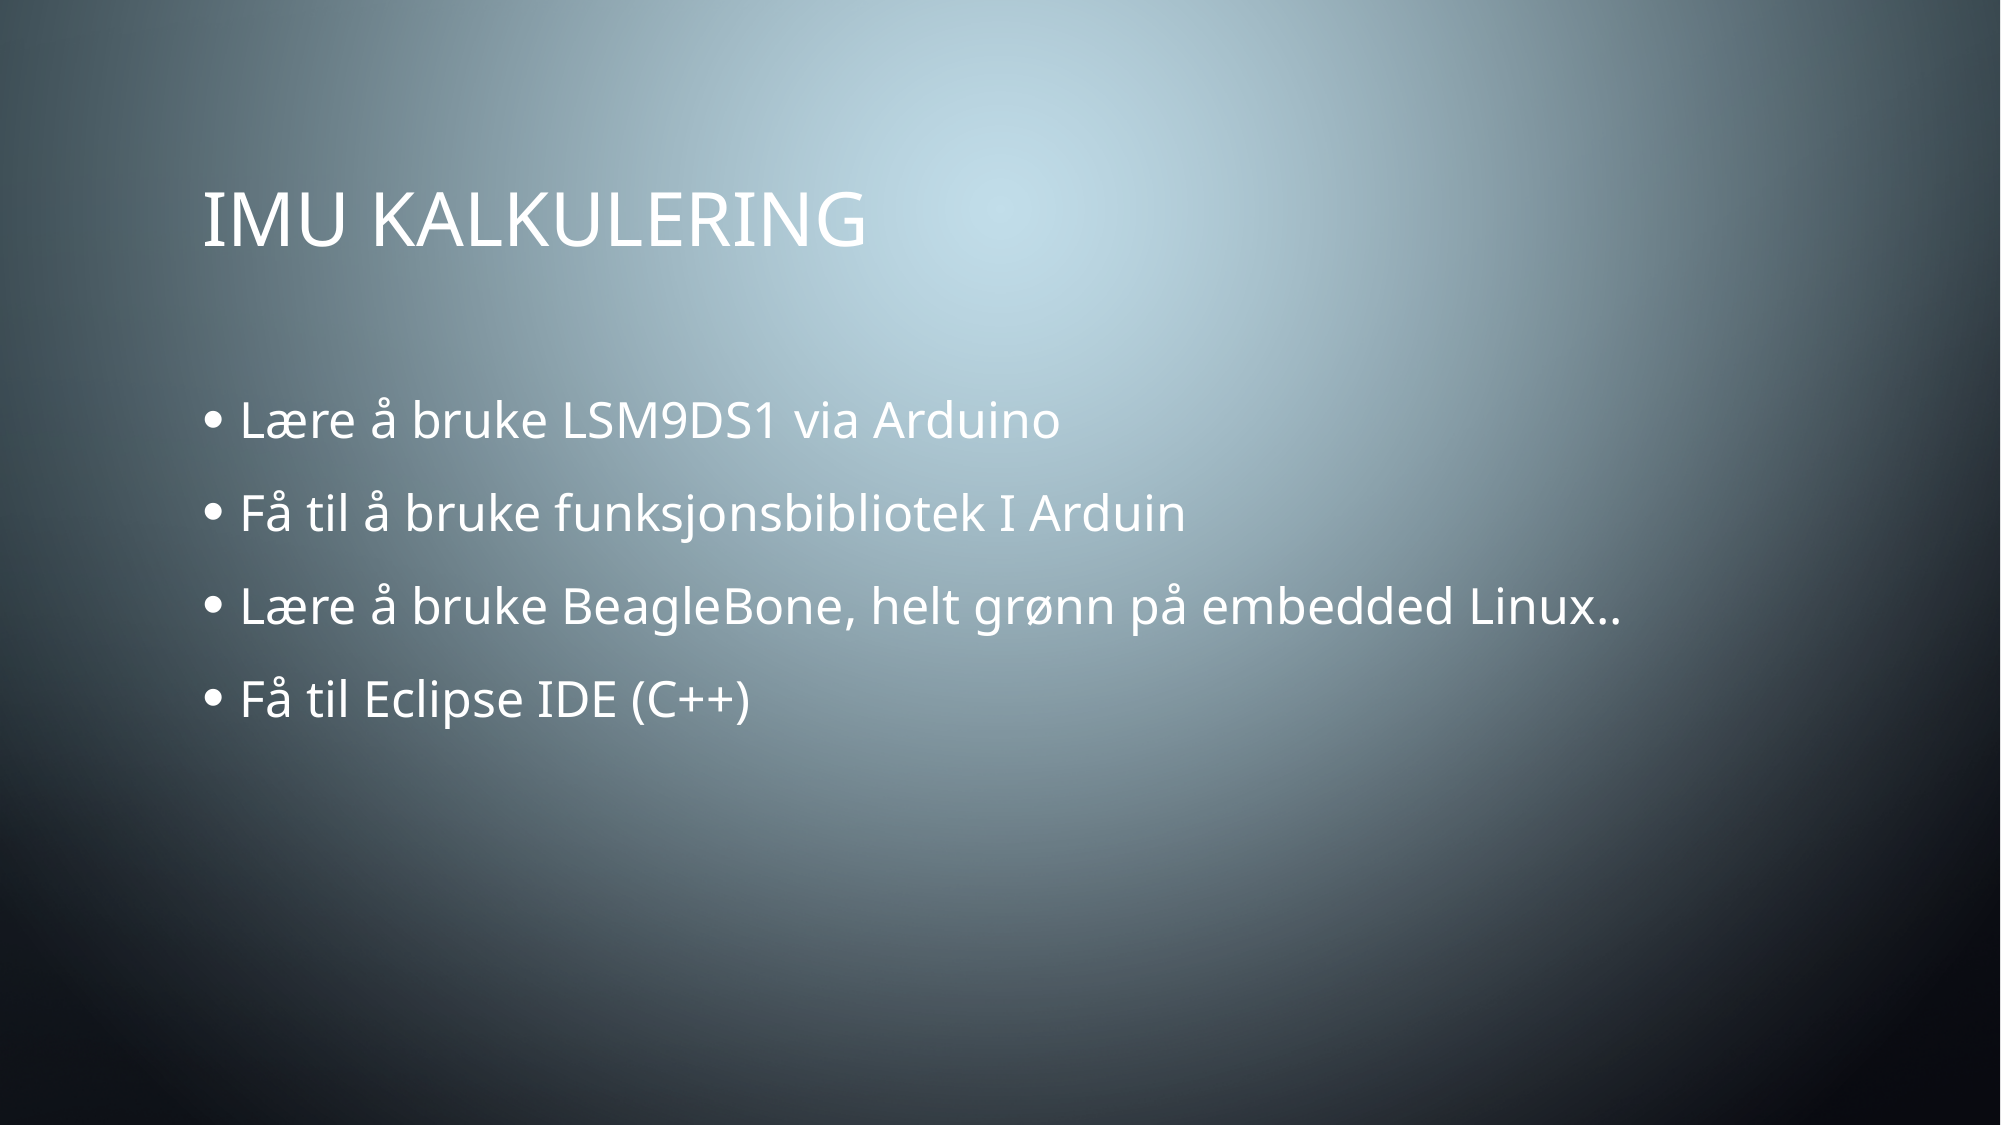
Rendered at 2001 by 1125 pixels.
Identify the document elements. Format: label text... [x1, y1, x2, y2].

list Lære å bruke LSM9DS1 via Arduino Få til å bruke funksjonsbibliotek I Arduin Lære å bruke BeagleBone, helt grønn på embedded Linux.. Få til Eclipse IDE (C++) [187, 369, 1813, 950]
picture [0, 0, 2001, 1125]
title IMU Kalkulering [187, 101, 1813, 344]
